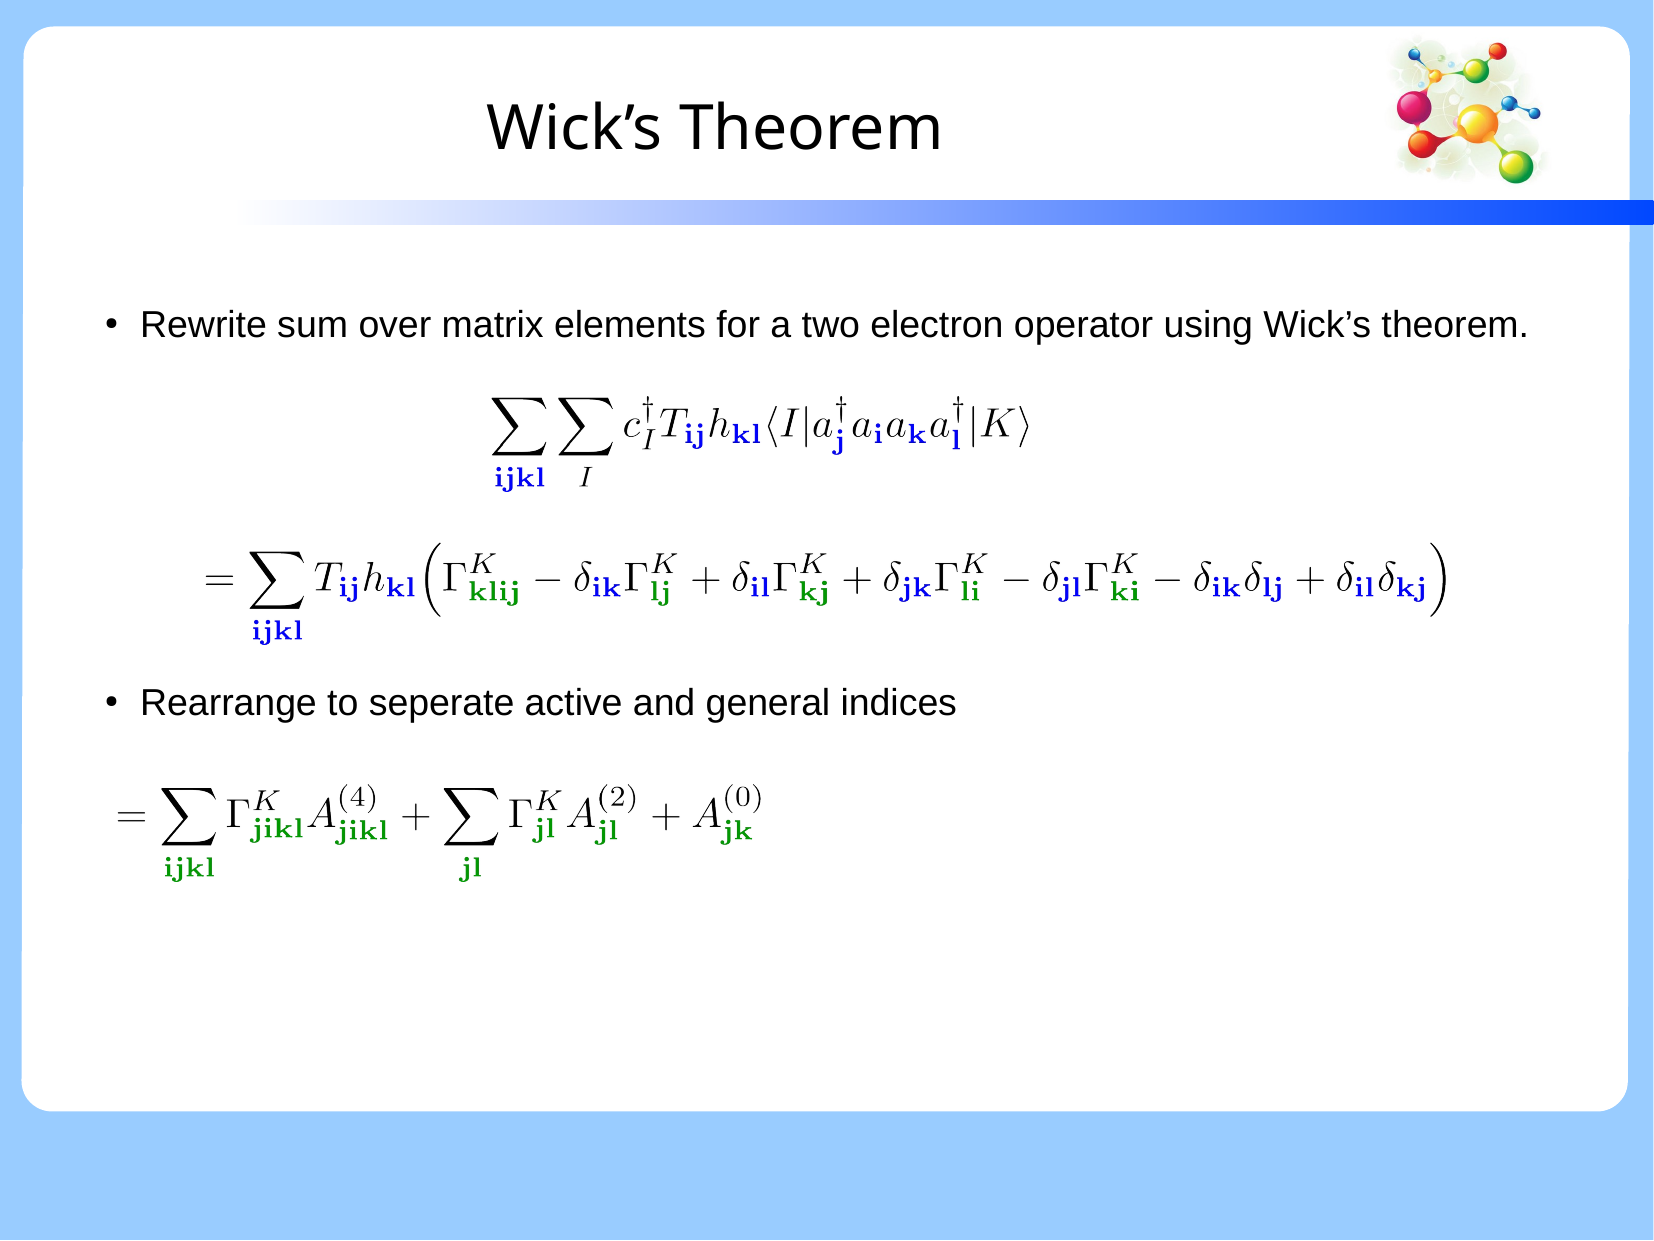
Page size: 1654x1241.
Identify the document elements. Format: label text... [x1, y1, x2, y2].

table_cell [956, 201, 961, 224]
picture [117, 784, 761, 882]
picture [205, 542, 1446, 645]
title Wick’s Theorem [82, 49, 1332, 201]
picture [491, 396, 1029, 492]
table_cell [873, 201, 877, 224]
picture [1382, 29, 1556, 195]
text_box Rewrite sum over matrix elements for a two electron operator using Wick’s theorem. Rearrange to seperate active and general indices [90, 254, 1576, 1241]
